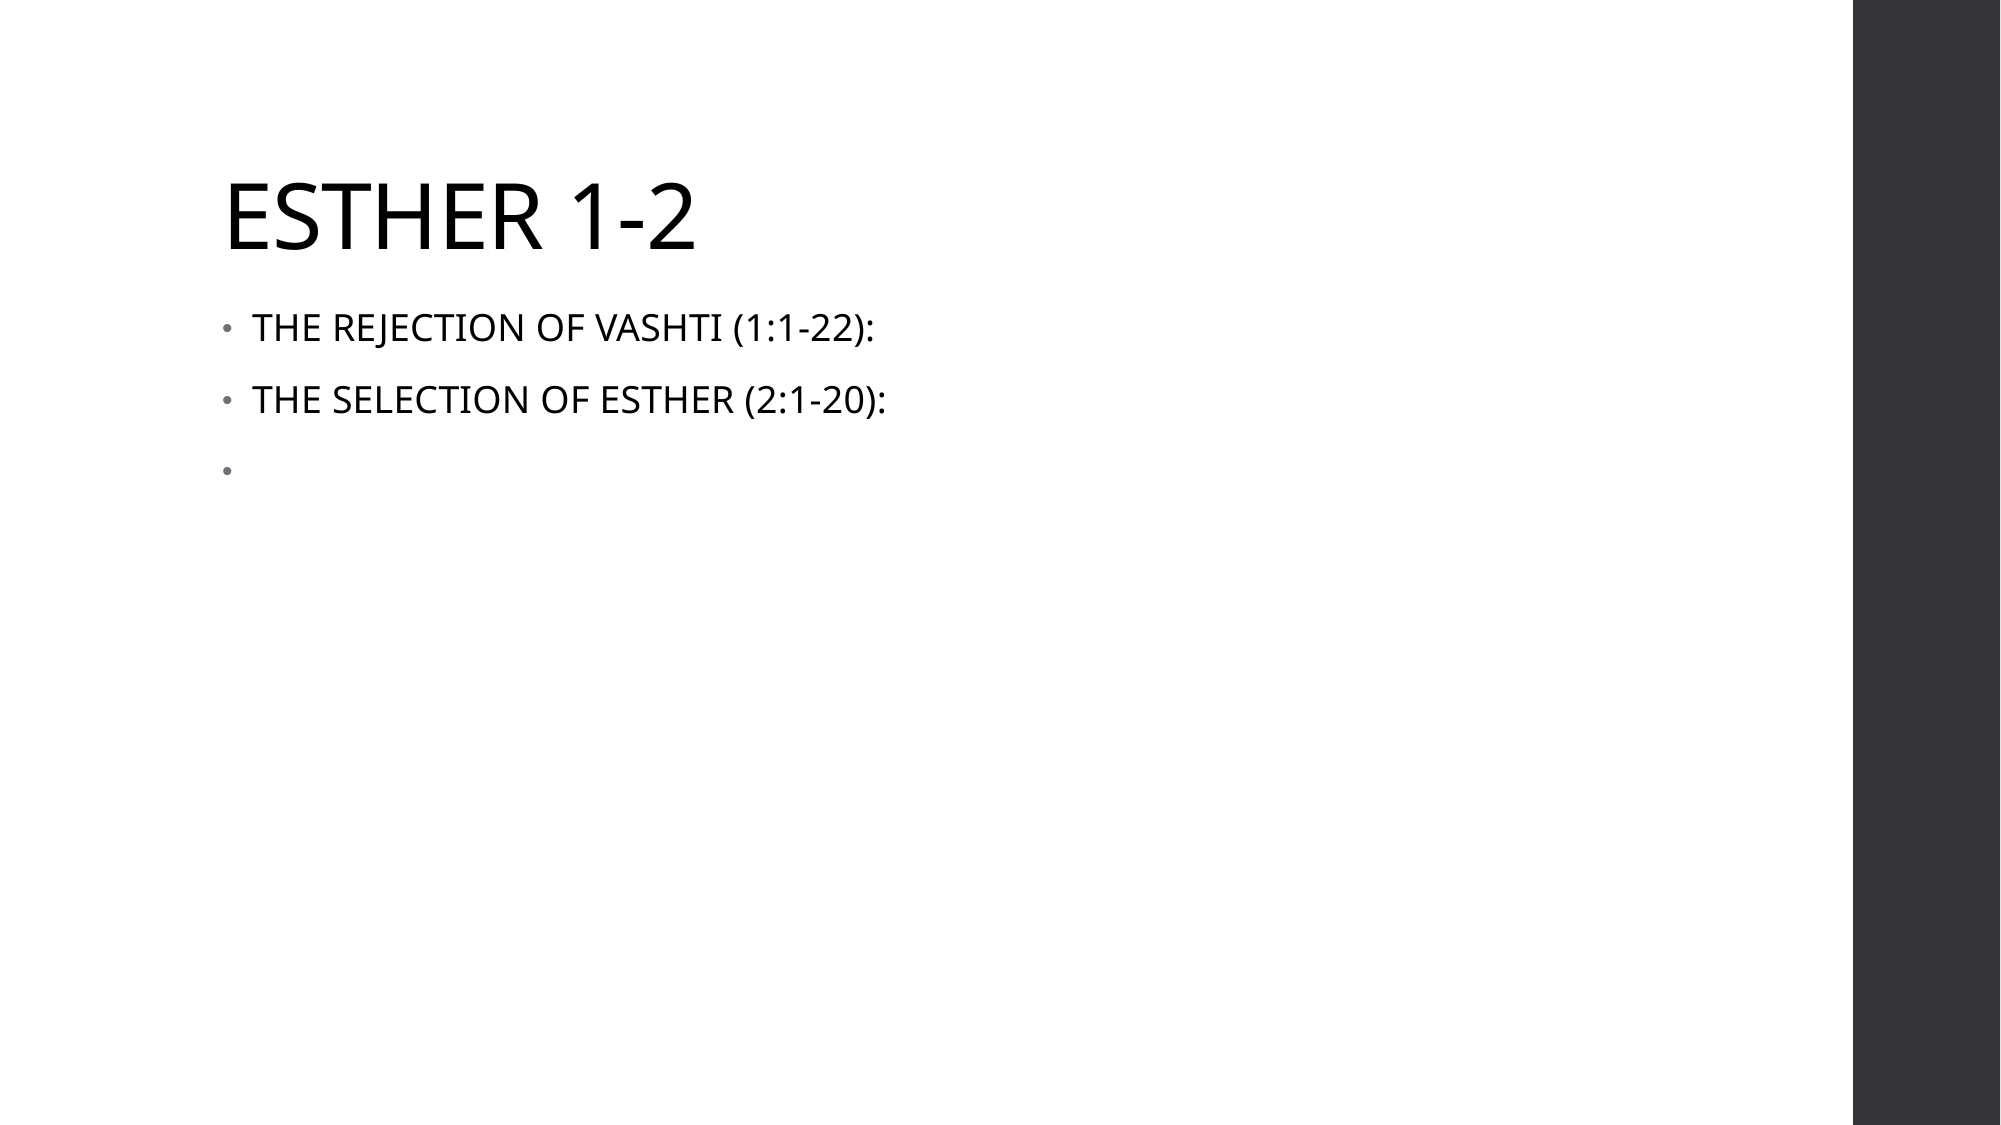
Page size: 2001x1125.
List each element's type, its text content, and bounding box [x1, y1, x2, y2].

list THE REJECTION OF VASHTI (1:1-22): THE SELECTION OF ESTHER (2:1-20): [206, 299, 1617, 1014]
title ESTHER 1-2 [206, 60, 1797, 278]
